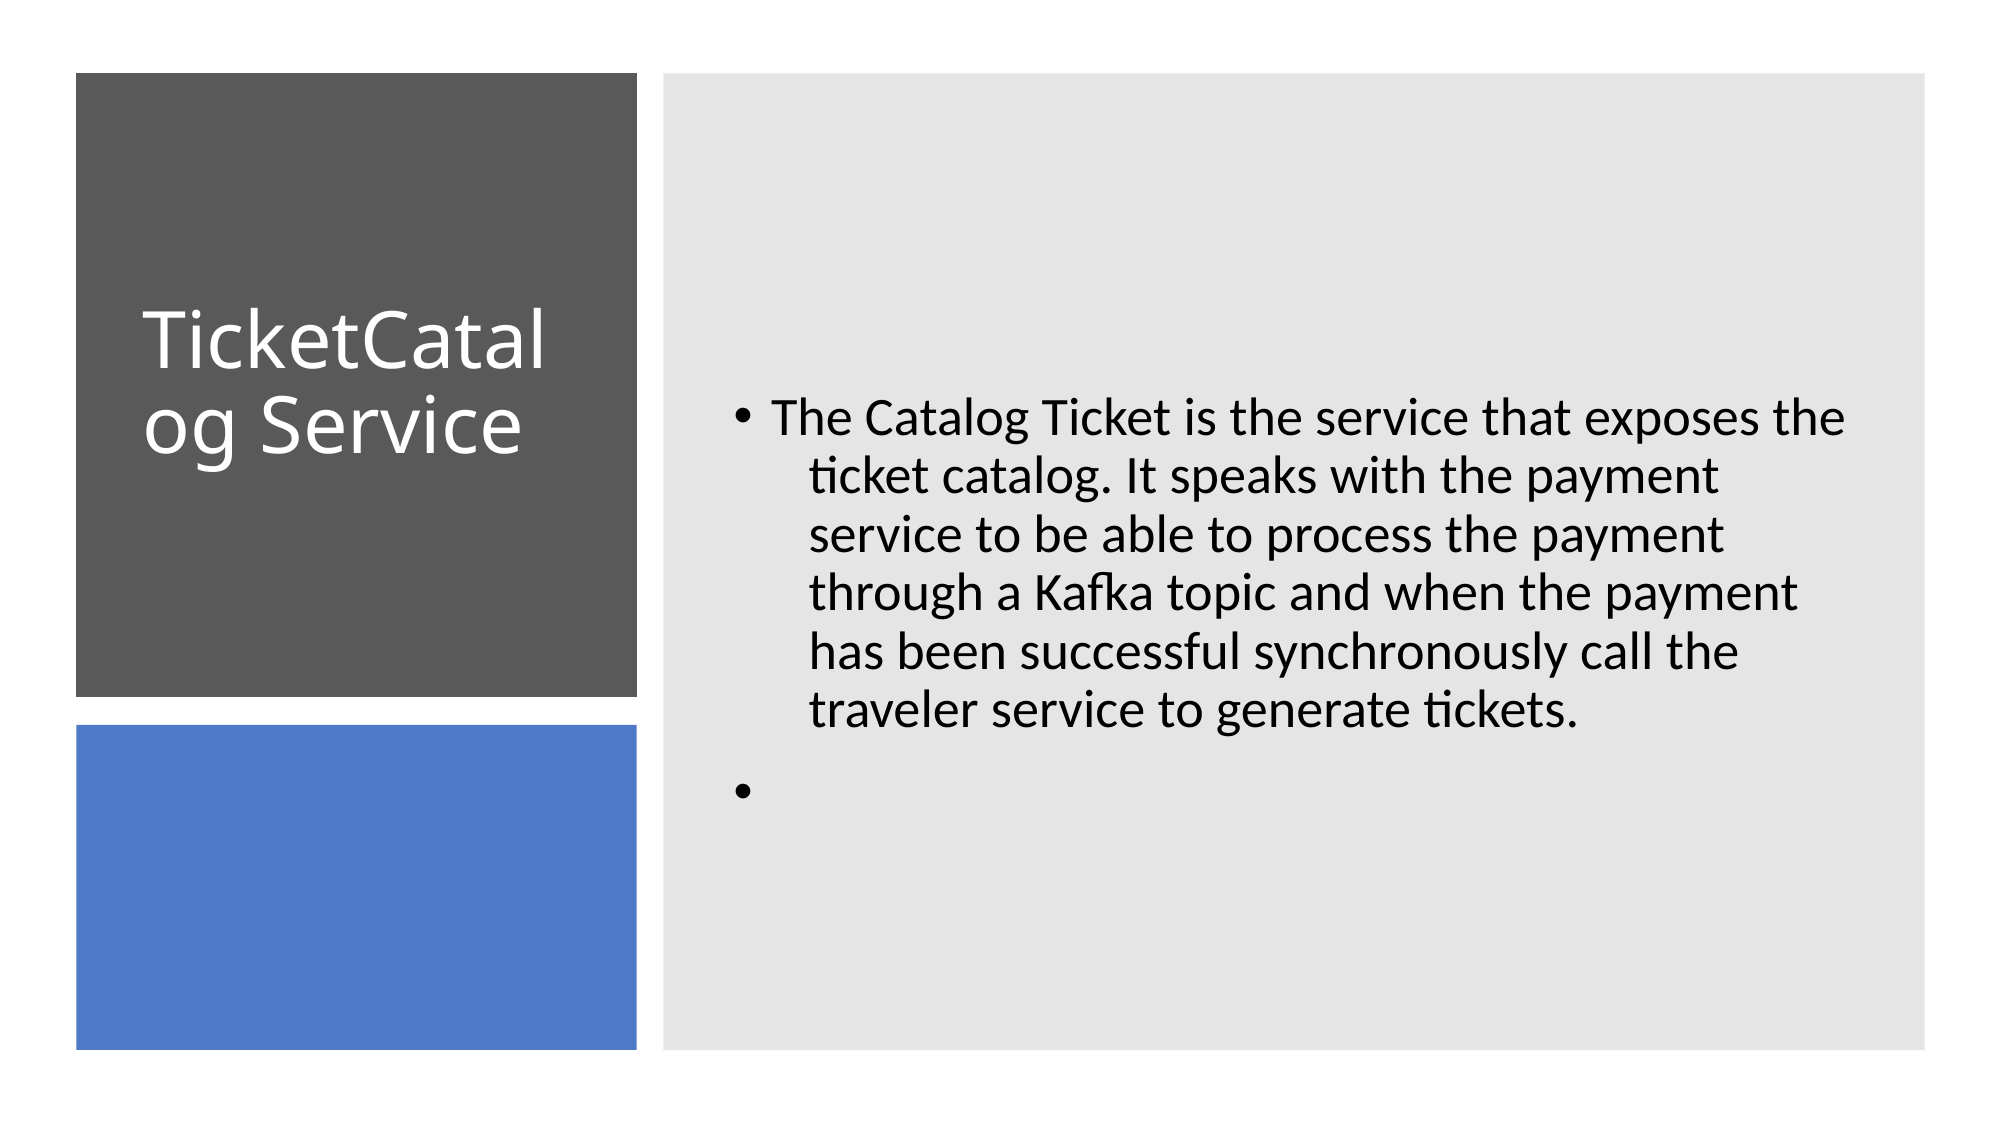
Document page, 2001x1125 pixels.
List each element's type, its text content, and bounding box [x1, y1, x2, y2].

title TicketCatalog Service [127, 120, 595, 652]
text_box [663, 73, 1925, 1050]
text_box [76, 73, 637, 697]
text_box [76, 725, 637, 1050]
list The Catalog Ticket is the service that exposes the ticket catalog. It speaks with the payment service to be able to process the payment through a Kafka topic and when the payment has been successful synchronously call the traveler service to generate tickets. [718, 112, 1873, 1011]
